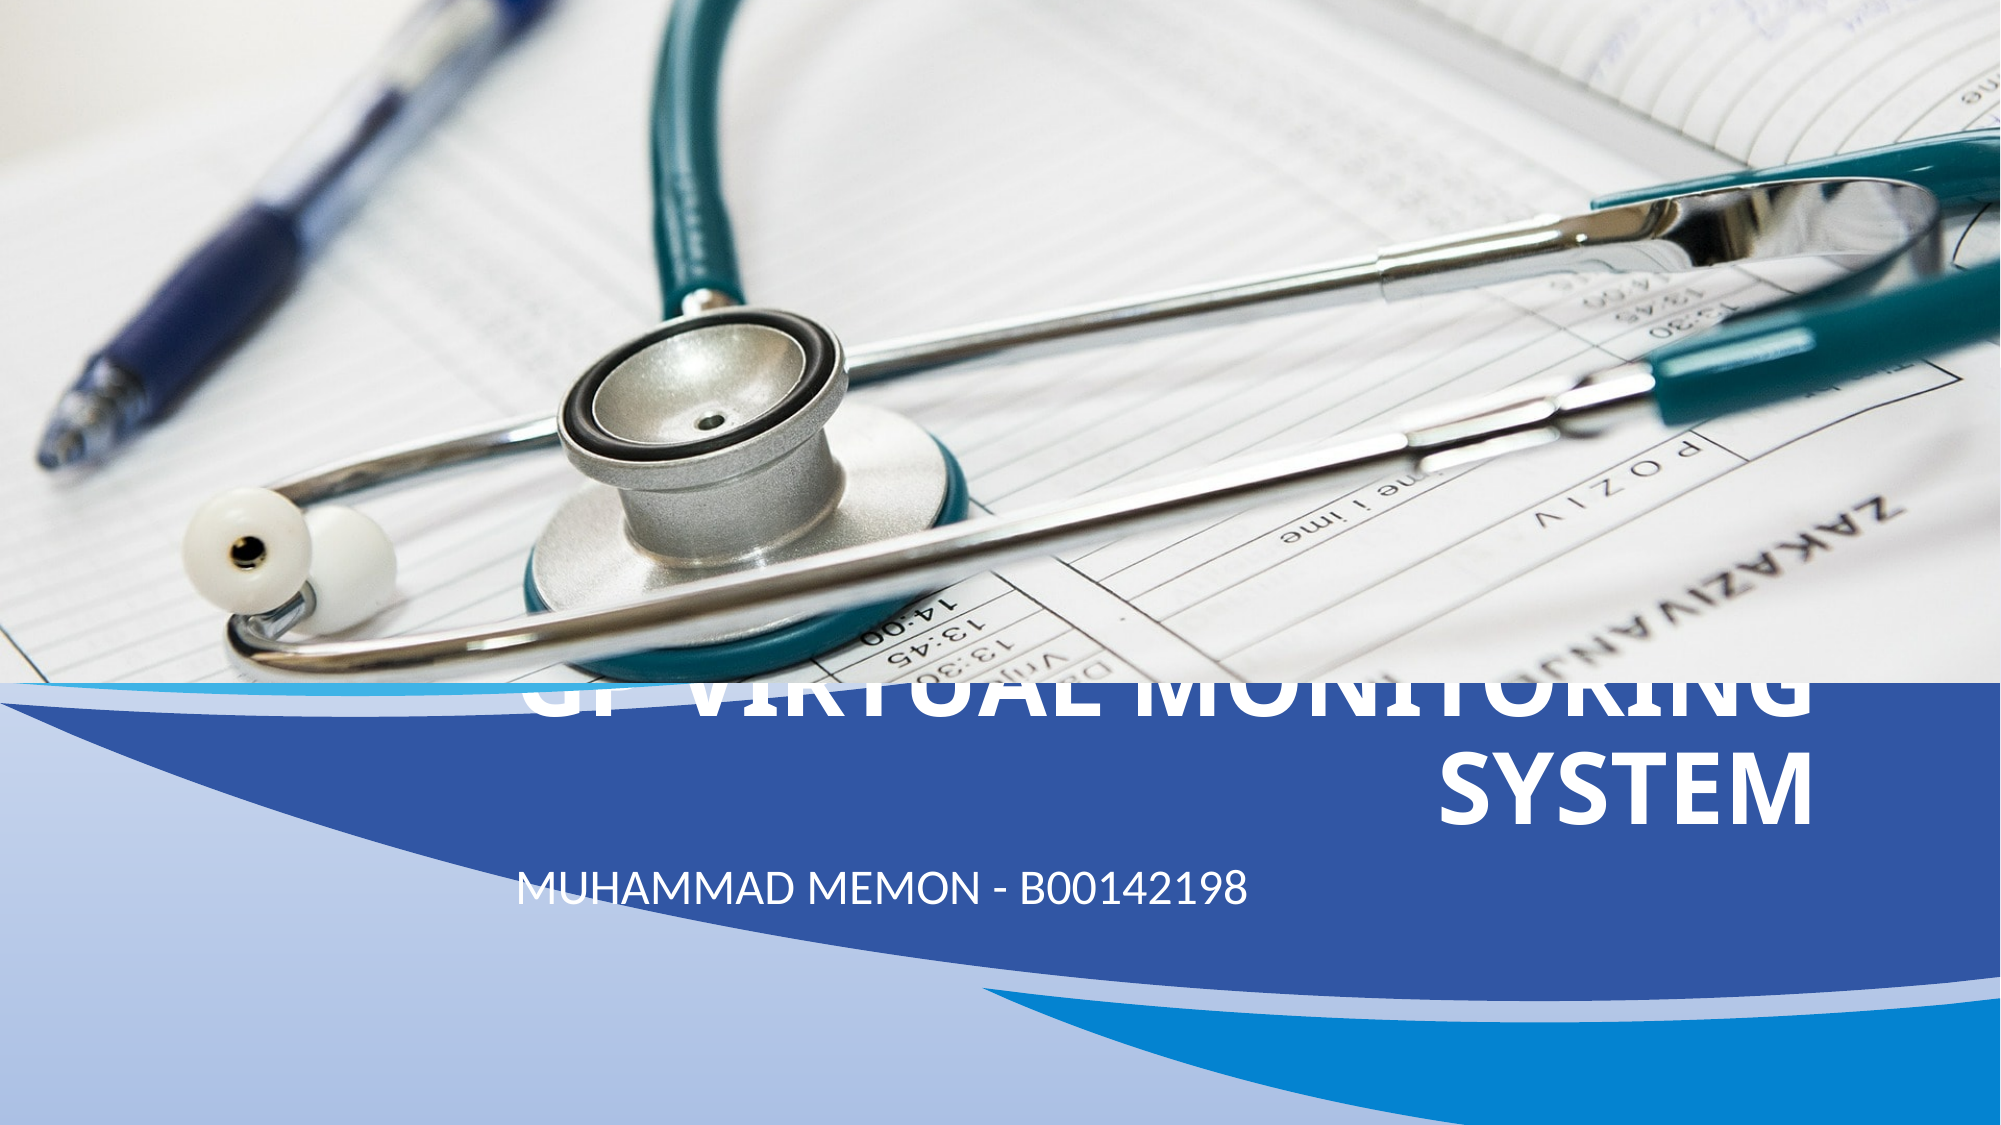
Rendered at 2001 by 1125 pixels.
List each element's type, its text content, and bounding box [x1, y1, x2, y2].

picture [0, 0, 2000, 683]
text_box [13, 683, 698, 697]
subtitle Muhammad MEMON - B00142198 [500, 853, 2000, 1002]
title GP Virtual Monitoring SYSTEM [500, 683, 2000, 853]
